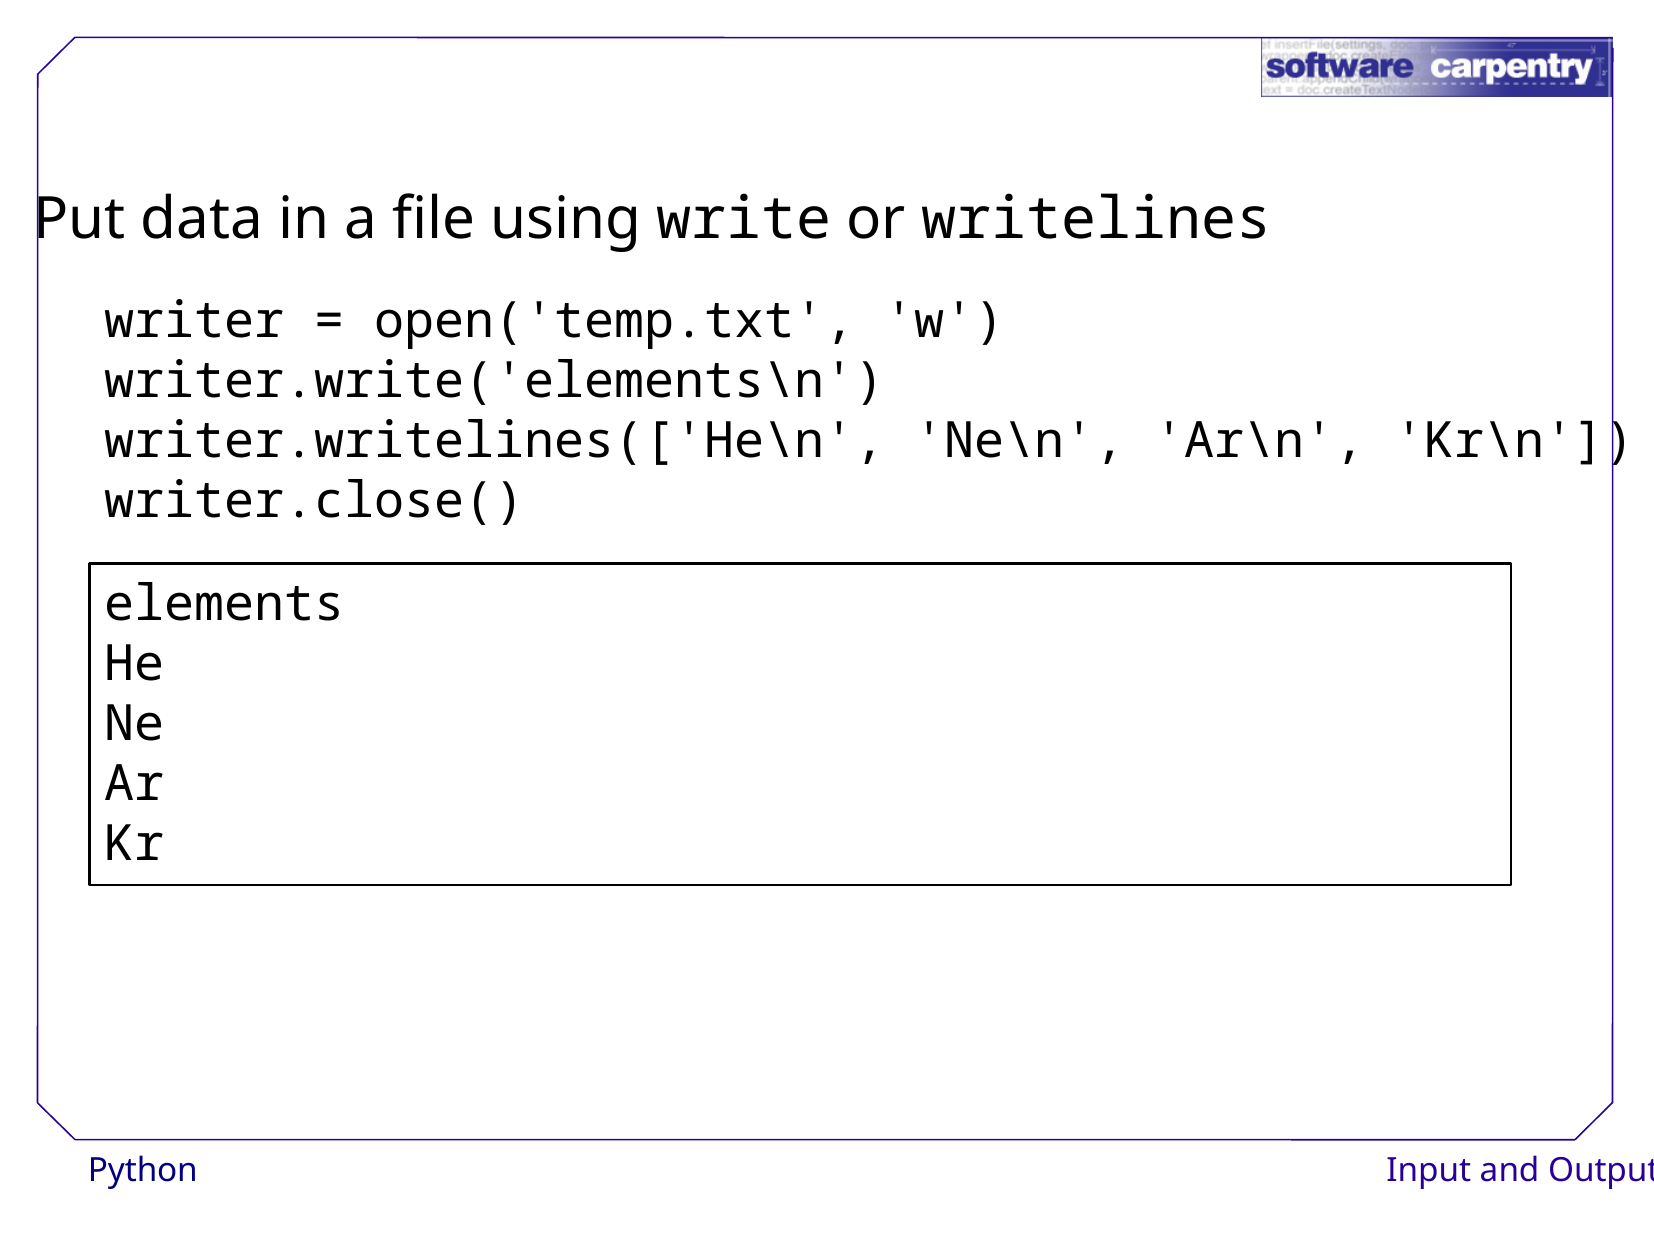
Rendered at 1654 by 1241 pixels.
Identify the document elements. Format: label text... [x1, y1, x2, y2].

text_box writer = open('temp.txt', 'w') writer.write('elements\n') writer.writelines(['He\n', 'Ne\n', 'Ar\n', 'Kr\n']) writer.close() [89, 279, 1512, 554]
text_box Put data in a file using write or writelines [18, 138, 1437, 259]
picture [1261, 39, 1613, 97]
text_box elements He Ne Ar Kr [89, 563, 1512, 885]
